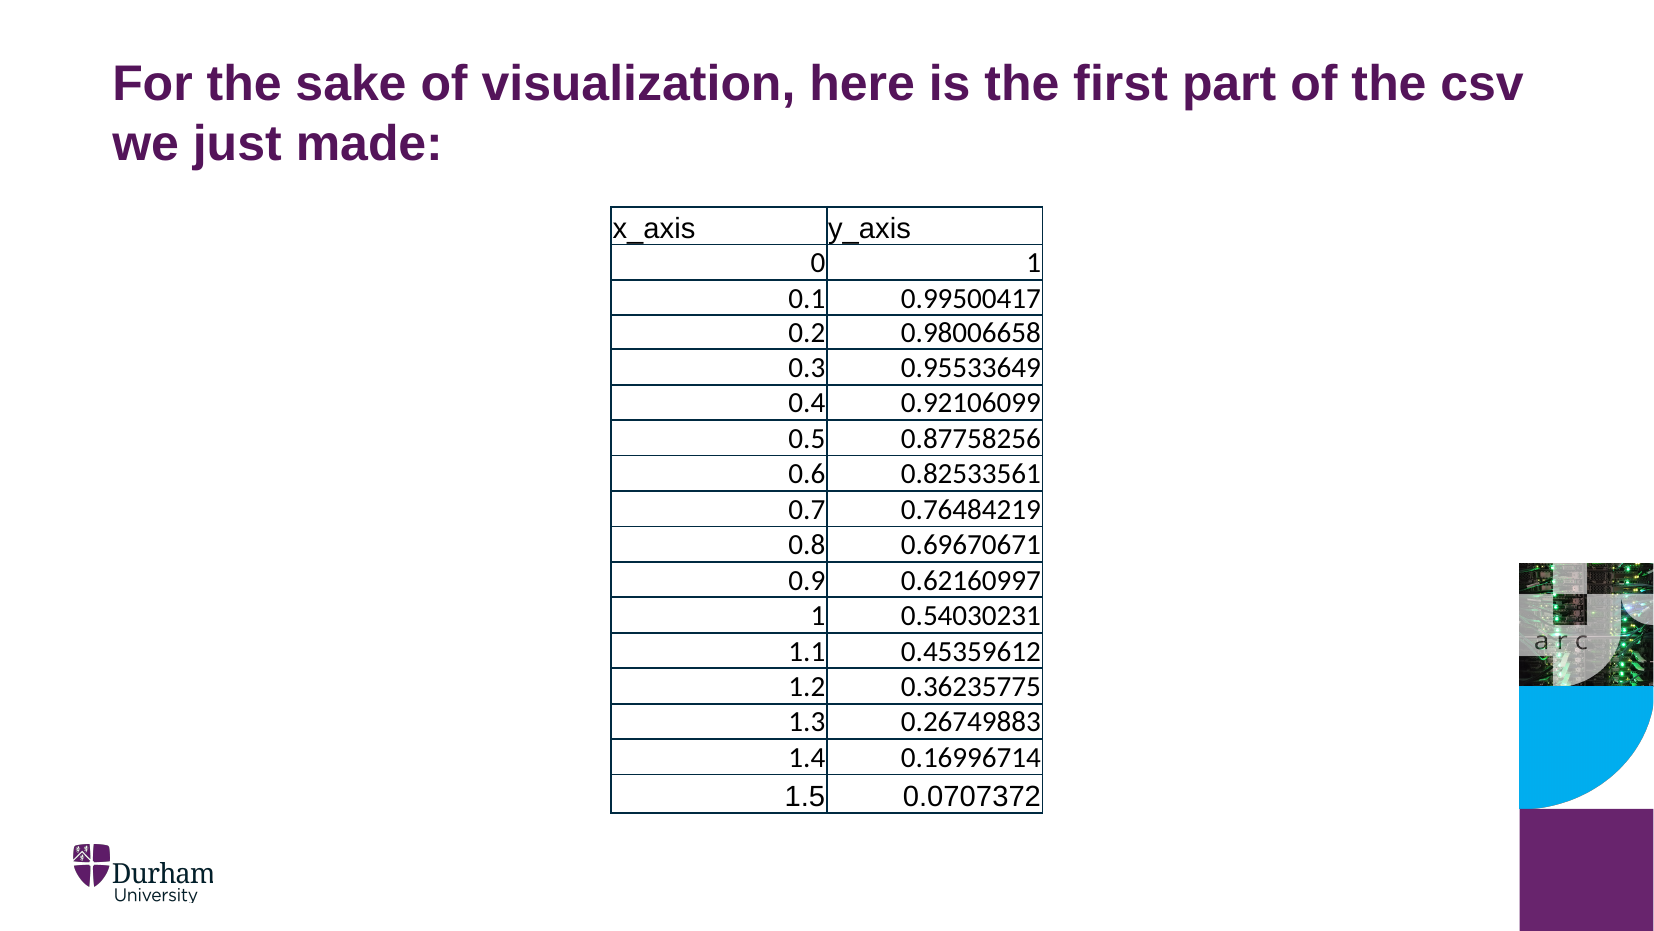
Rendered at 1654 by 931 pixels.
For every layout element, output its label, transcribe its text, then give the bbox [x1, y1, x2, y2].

table_cell 0.2 [612, 316, 826, 348]
table_cell 1 [612, 598, 826, 632]
table_cell 0.16996714 [828, 740, 1042, 774]
table_cell 0.92106099 [828, 386, 1042, 419]
table_cell 1.3 [612, 705, 826, 738]
table_cell 1 [828, 245, 1042, 279]
table_cell 0.82533561 [828, 456, 1042, 490]
table_cell 0.26749883 [828, 705, 1042, 738]
table_cell 0.4 [612, 386, 826, 419]
table_cell 0.62160997 [828, 563, 1042, 596]
table_cell 0.98006658 [828, 316, 1042, 348]
table_cell 0.87758256 [828, 421, 1042, 455]
picture [1519, 563, 1654, 685]
table_cell 0.8 [612, 527, 826, 561]
text_box [1519, 808, 1654, 931]
picture [73, 844, 213, 903]
table_cell 0.99500417 [828, 281, 1042, 314]
title For the sake of visualization, here is the first part of the csv we just made: [112, 50, 1542, 206]
table_cell 0.5 [612, 421, 826, 455]
table_cell 0.69670671 [828, 527, 1042, 561]
table_cell 0.1 [612, 281, 826, 314]
table_cell 0.95533649 [828, 350, 1042, 384]
table_cell 0.0707372 [828, 775, 1042, 812]
table_cell 0.36235775 [828, 669, 1042, 703]
table_cell 1.1 [612, 634, 826, 667]
table_cell 0 [612, 245, 826, 279]
table_header y_axis [828, 208, 1042, 244]
picture [1548, 709, 1654, 808]
table_cell 0.9 [612, 563, 826, 596]
table_header x_axis [612, 208, 826, 244]
table_cell 0.76484219 [828, 492, 1042, 526]
table_cell 0.54030231 [828, 598, 1042, 632]
table_cell 1.4 [612, 740, 826, 774]
table_cell 0.45359612 [828, 634, 1042, 667]
table_cell 1.5 [612, 775, 826, 812]
table_cell 0.3 [612, 350, 826, 384]
table_cell 1.2 [612, 669, 826, 703]
table_cell 0.7 [612, 492, 826, 526]
table_header y_axis [828, 224, 834, 244]
table_cell 0.6 [612, 456, 826, 490]
